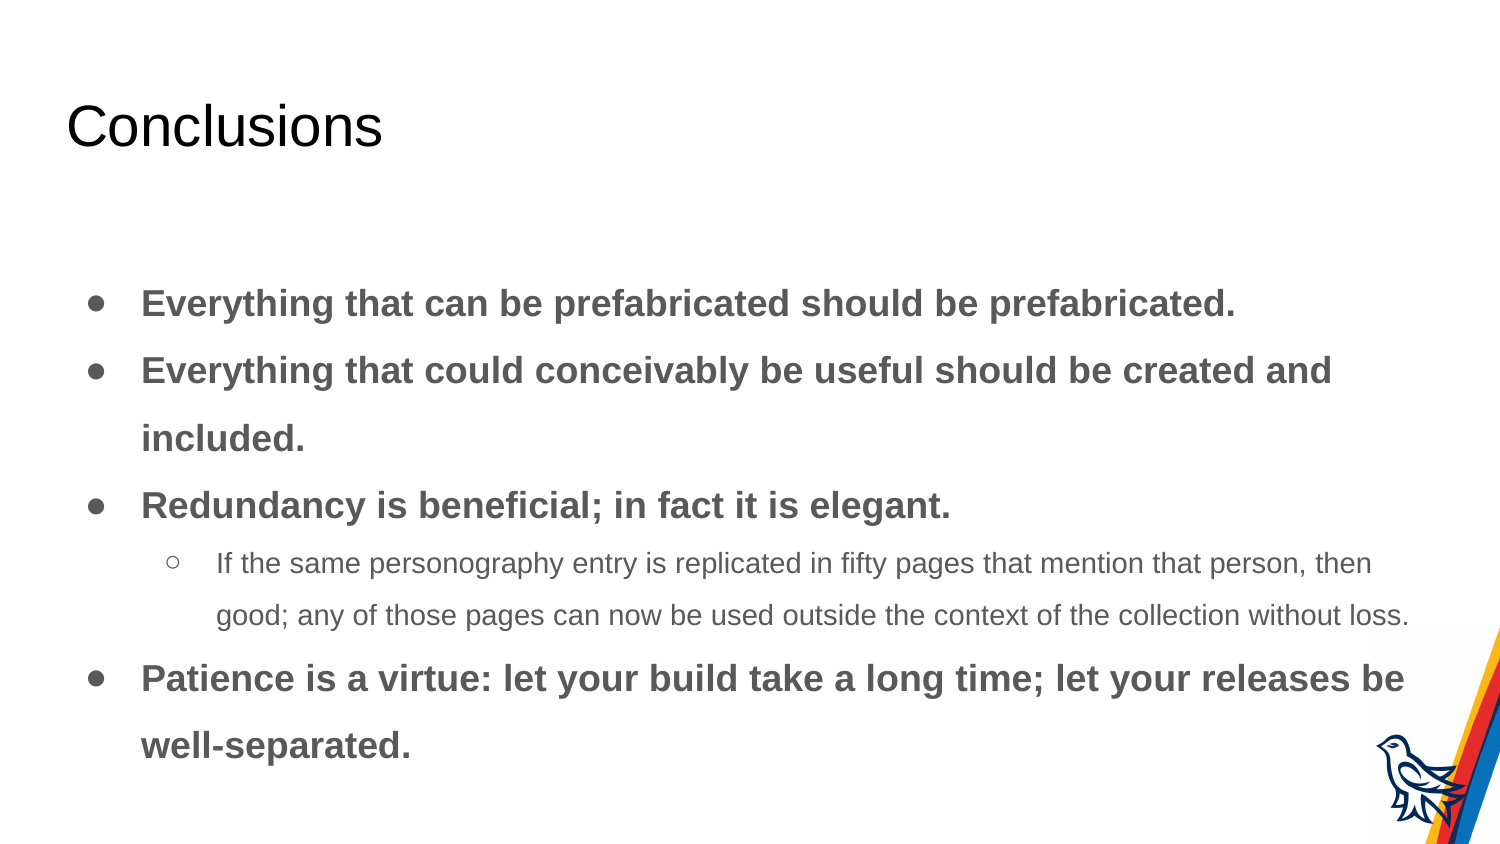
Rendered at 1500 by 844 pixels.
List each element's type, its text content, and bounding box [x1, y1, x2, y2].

picture [1372, 628, 1500, 844]
title Conclusions [51, 72, 1449, 167]
list Everything that can be prefabricated should be prefabricated. Everything that could conceivably be useful should be created and included. Redundancy is beneficial; in fact it is elegant. If the same personography entry is replicated in fifty pages that mention that person, then good; any of those pages can now be used outside the context of the collection without loss. Patience is a virtue: let your build take a long time; let your releases be well-separated. [51, 241, 1449, 784]
